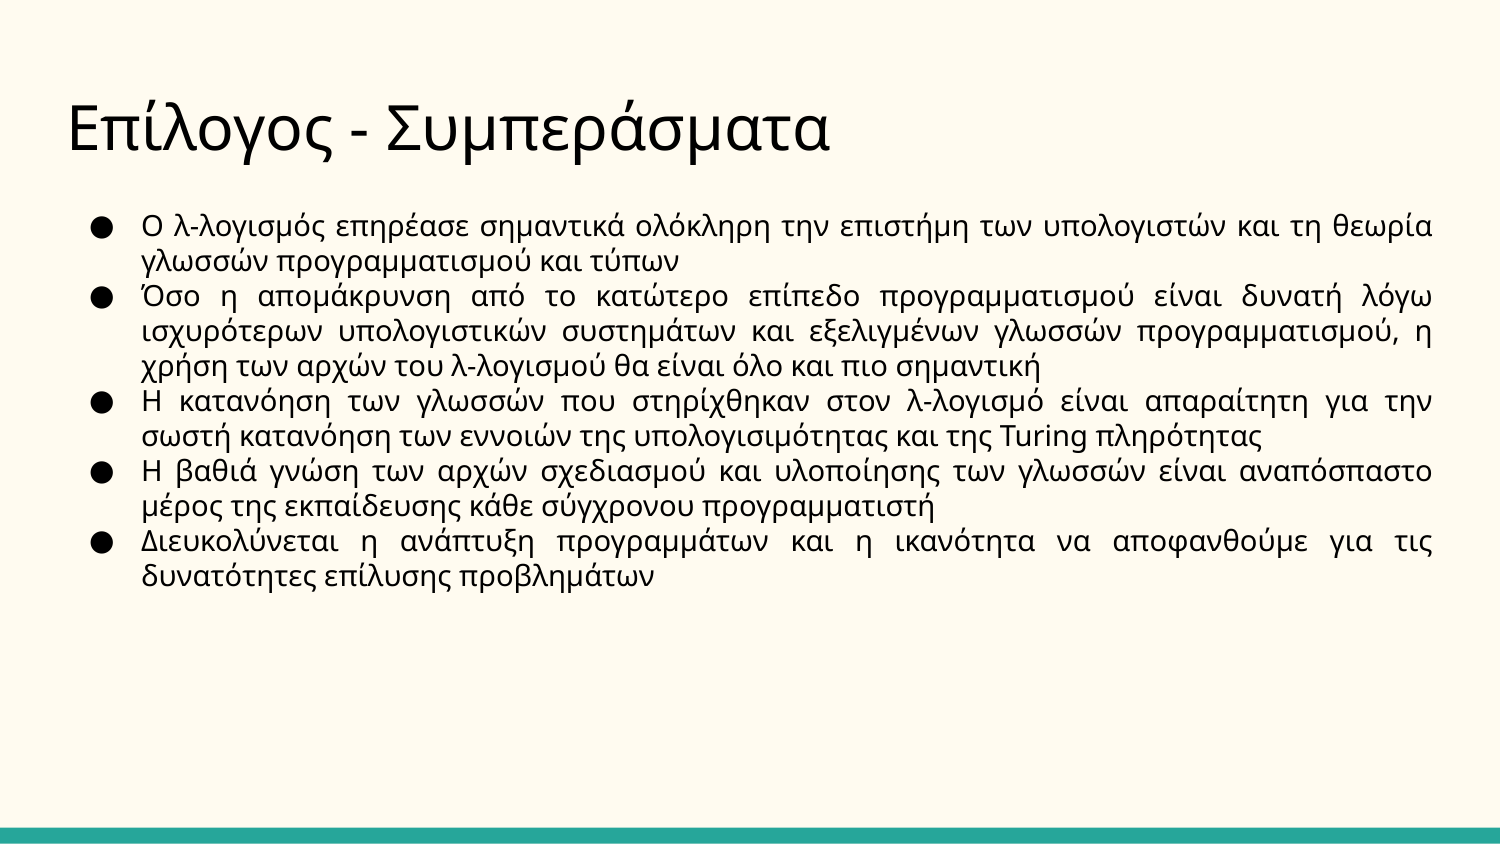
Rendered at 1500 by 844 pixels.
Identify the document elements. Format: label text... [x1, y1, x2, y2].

list Ο λ-λογισμός επηρέασε σημαντικά ολόκληρη την επιστήμη των υπολογιστών και τη θεωρία γλωσσών προγραμματισμού και τύπων Όσο η απομάκρυνση από το κατώτερο επίπεδο προγραμματισμού είναι δυνατή λόγω ισχυρότερων υπολογιστικών συστημάτων και εξελιγμένων γλωσσών προγραμματισμού, η χρήση των αρχών του λ-λογισμού θα είναι όλο και πιο σημαντική Η κατανόηση των γλωσσών που στηρίχθηκαν στον λ-λογισμό είναι απαραίτητη για την σωστή κατανόηση των εννοιών της υπολογισιμότητας και της Turing πληρότητας Η βαθιά γνώση των αρχών σχεδιασμού και υλοποίησης των γλωσσών είναι αναπόσπαστο μέρος της εκπαίδευσης κάθε σύγχρονου προγραμματιστή Διευκολύνεται η ανάπτυξη προγραμμάτων και η ικανότητα να αποφανθούμε για τις δυνατότητες επίλυσης προβλημάτων [51, 192, 1449, 750]
title Επίλογος - Συμπεράσματα [51, 72, 1449, 174]
